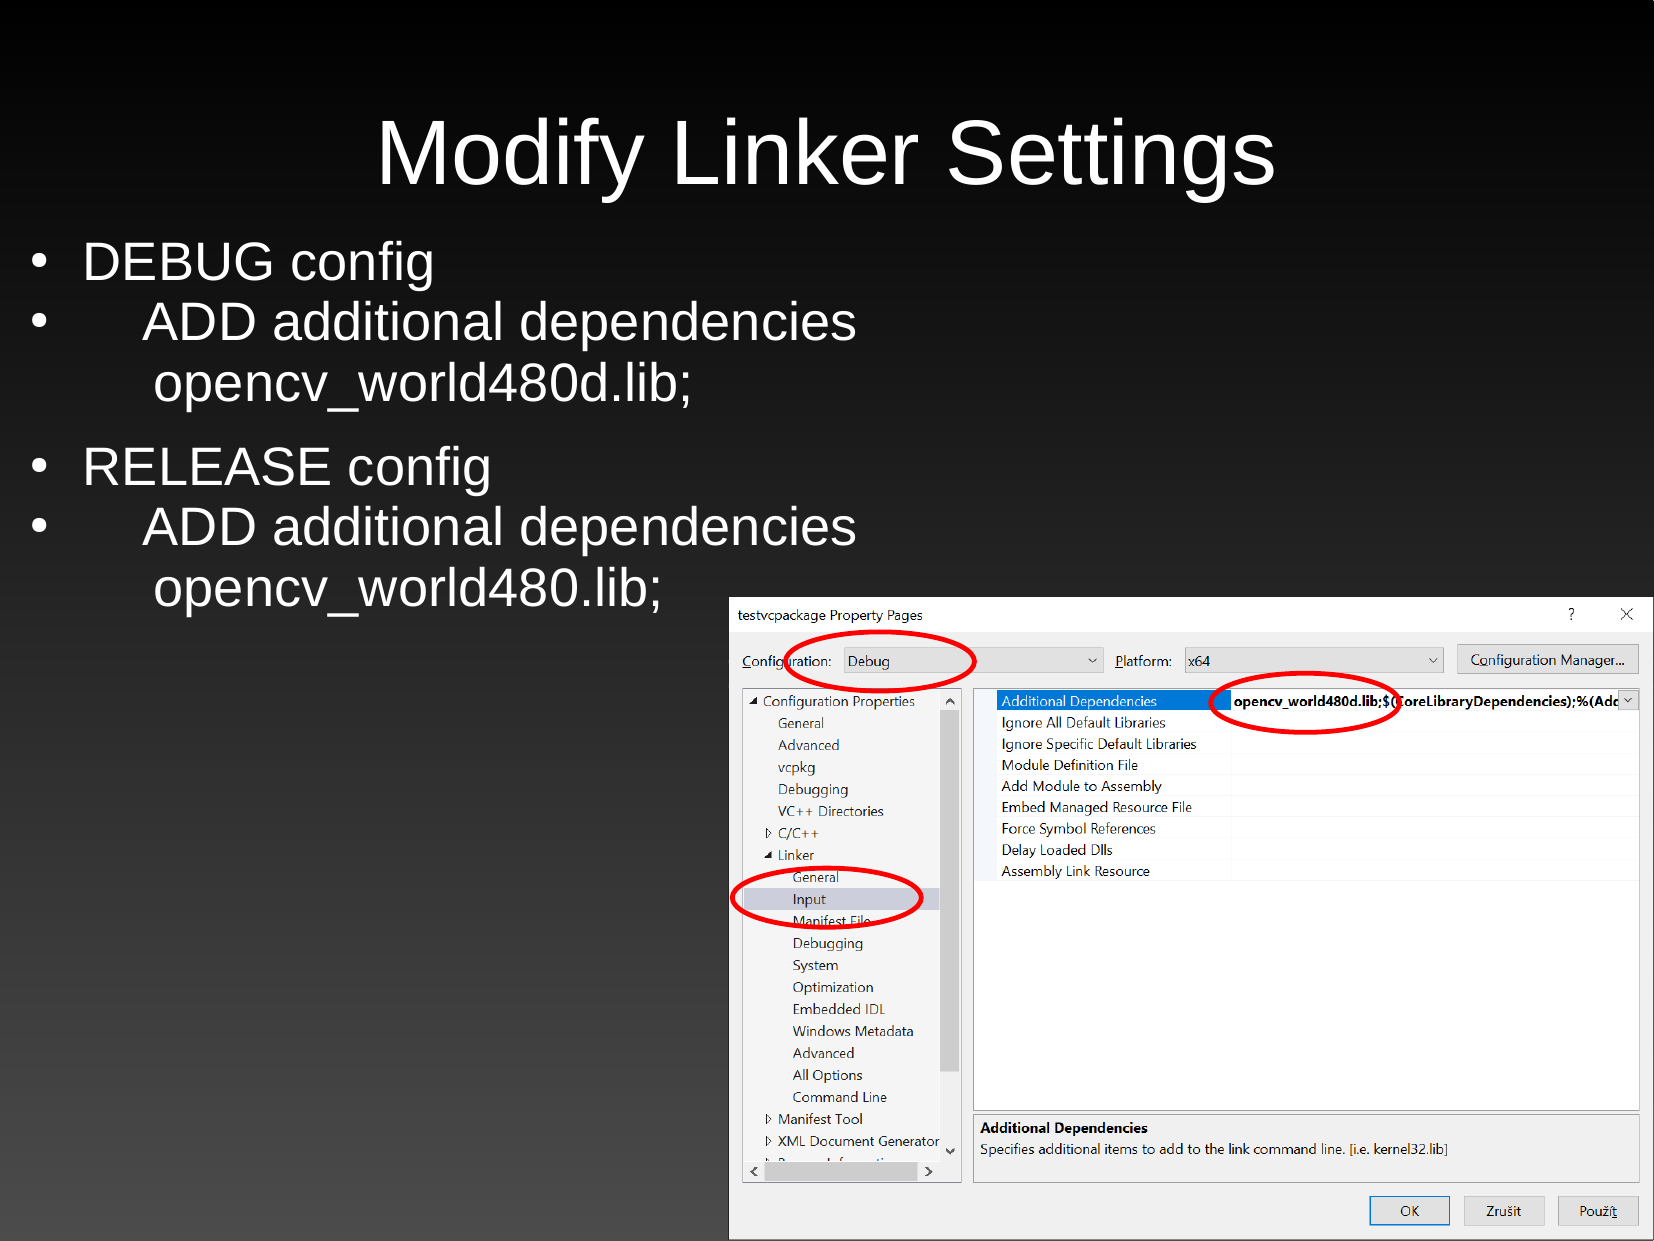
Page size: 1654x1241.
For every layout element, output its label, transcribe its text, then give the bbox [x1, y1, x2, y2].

picture [728, 596, 1654, 1240]
title Modify Linker Settings [82, 49, 1571, 257]
list DEBUG config ADD additional dependencies opencv_world480d.lib; RELEASE config ADD additional dependencies opencv_world480.lib; [11, 231, 1500, 690]
